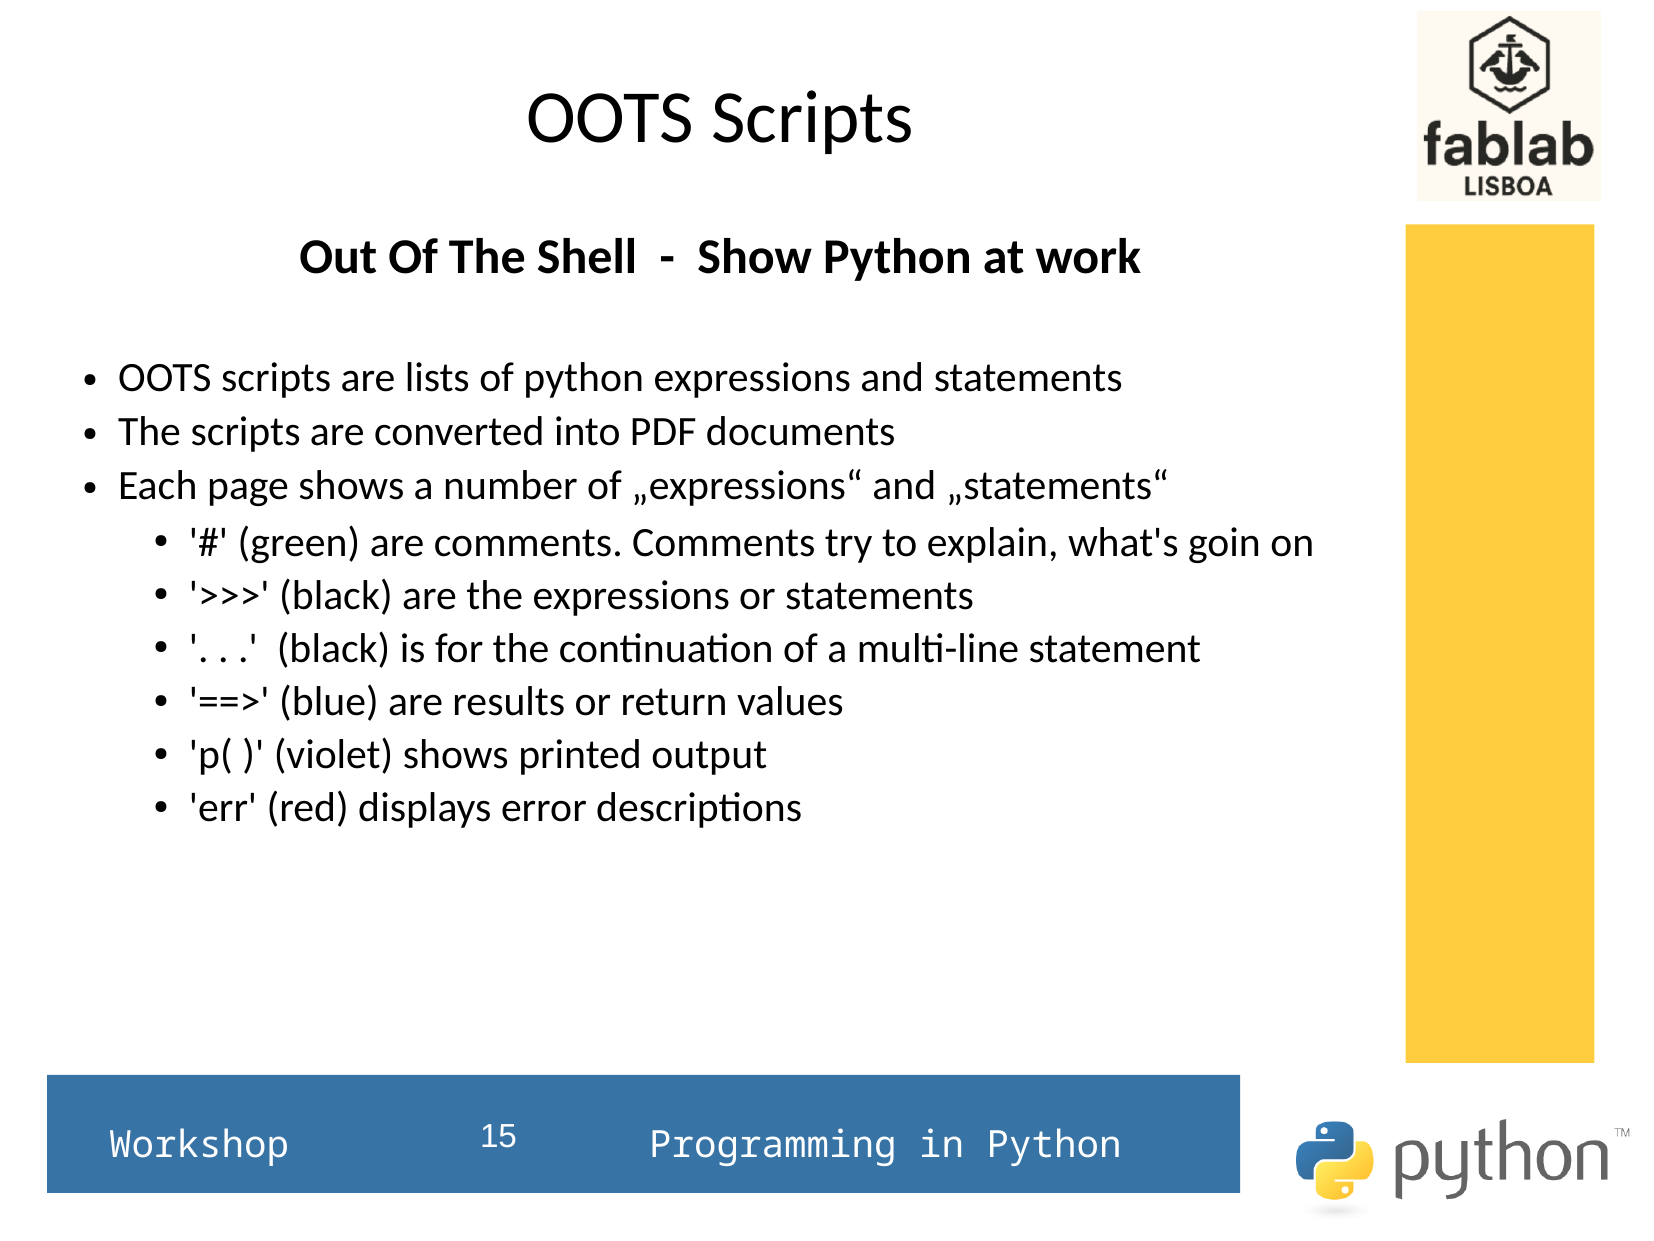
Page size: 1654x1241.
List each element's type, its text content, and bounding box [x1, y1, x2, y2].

text_box Workshop Programming in Python [94, 1110, 1182, 1213]
subtitle Out Of The Shell - Show Python at work OOTS scripts are lists of python expressions and statements The scripts are converted into PDF documents Each page shows a number of „expressions“ and „statements“ '#' (green) are comments. Comments try to explain, what's goin on '>>>' (black) are the expressions or statements '. . .' (black) is for the continuation of a multi-line statement '==>' (blue) are results or return values 'p( )' (violet) shows printed output 'err' (red) displays error descriptions [82, 236, 1359, 1034]
text_box [1405, 224, 1595, 1063]
picture [1240, 1098, 1654, 1241]
title OOTS Scripts [82, 49, 1358, 198]
picture [1417, 11, 1601, 201]
text_box [47, 1074, 1241, 1193]
